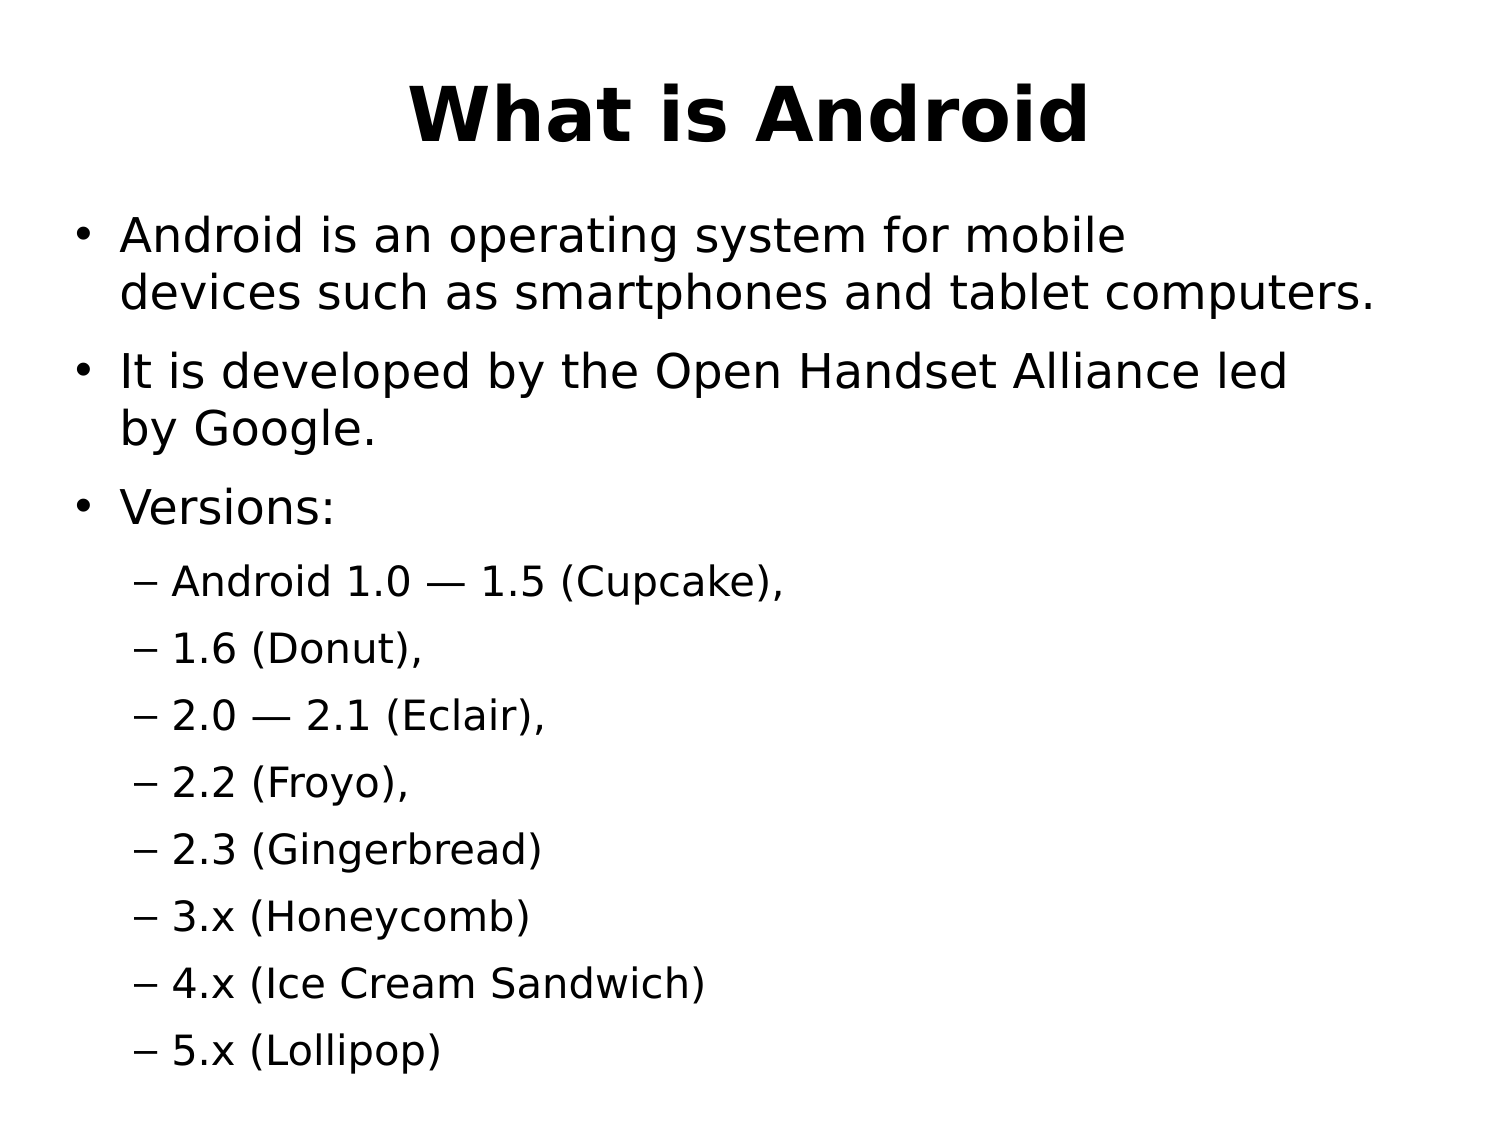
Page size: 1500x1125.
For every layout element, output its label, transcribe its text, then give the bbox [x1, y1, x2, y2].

title What is Android [75, 44, 1425, 177]
list Android is an operating system for mobile devices such as smartphones and tablet computers. It is developed by the Open Handset Alliance led by Google. Versions: Android 1.0 — 1.5 (Cupcake), 1.6 (Donut), 2.0 — 2.1 (Eclair), 2.2 (Froyo), 2.3 (Gingerbread) 3.x (Honeycomb) 4.x (Ice Cream Sandwich) 5.x (Lollipop) [75, 204, 1395, 1075]
